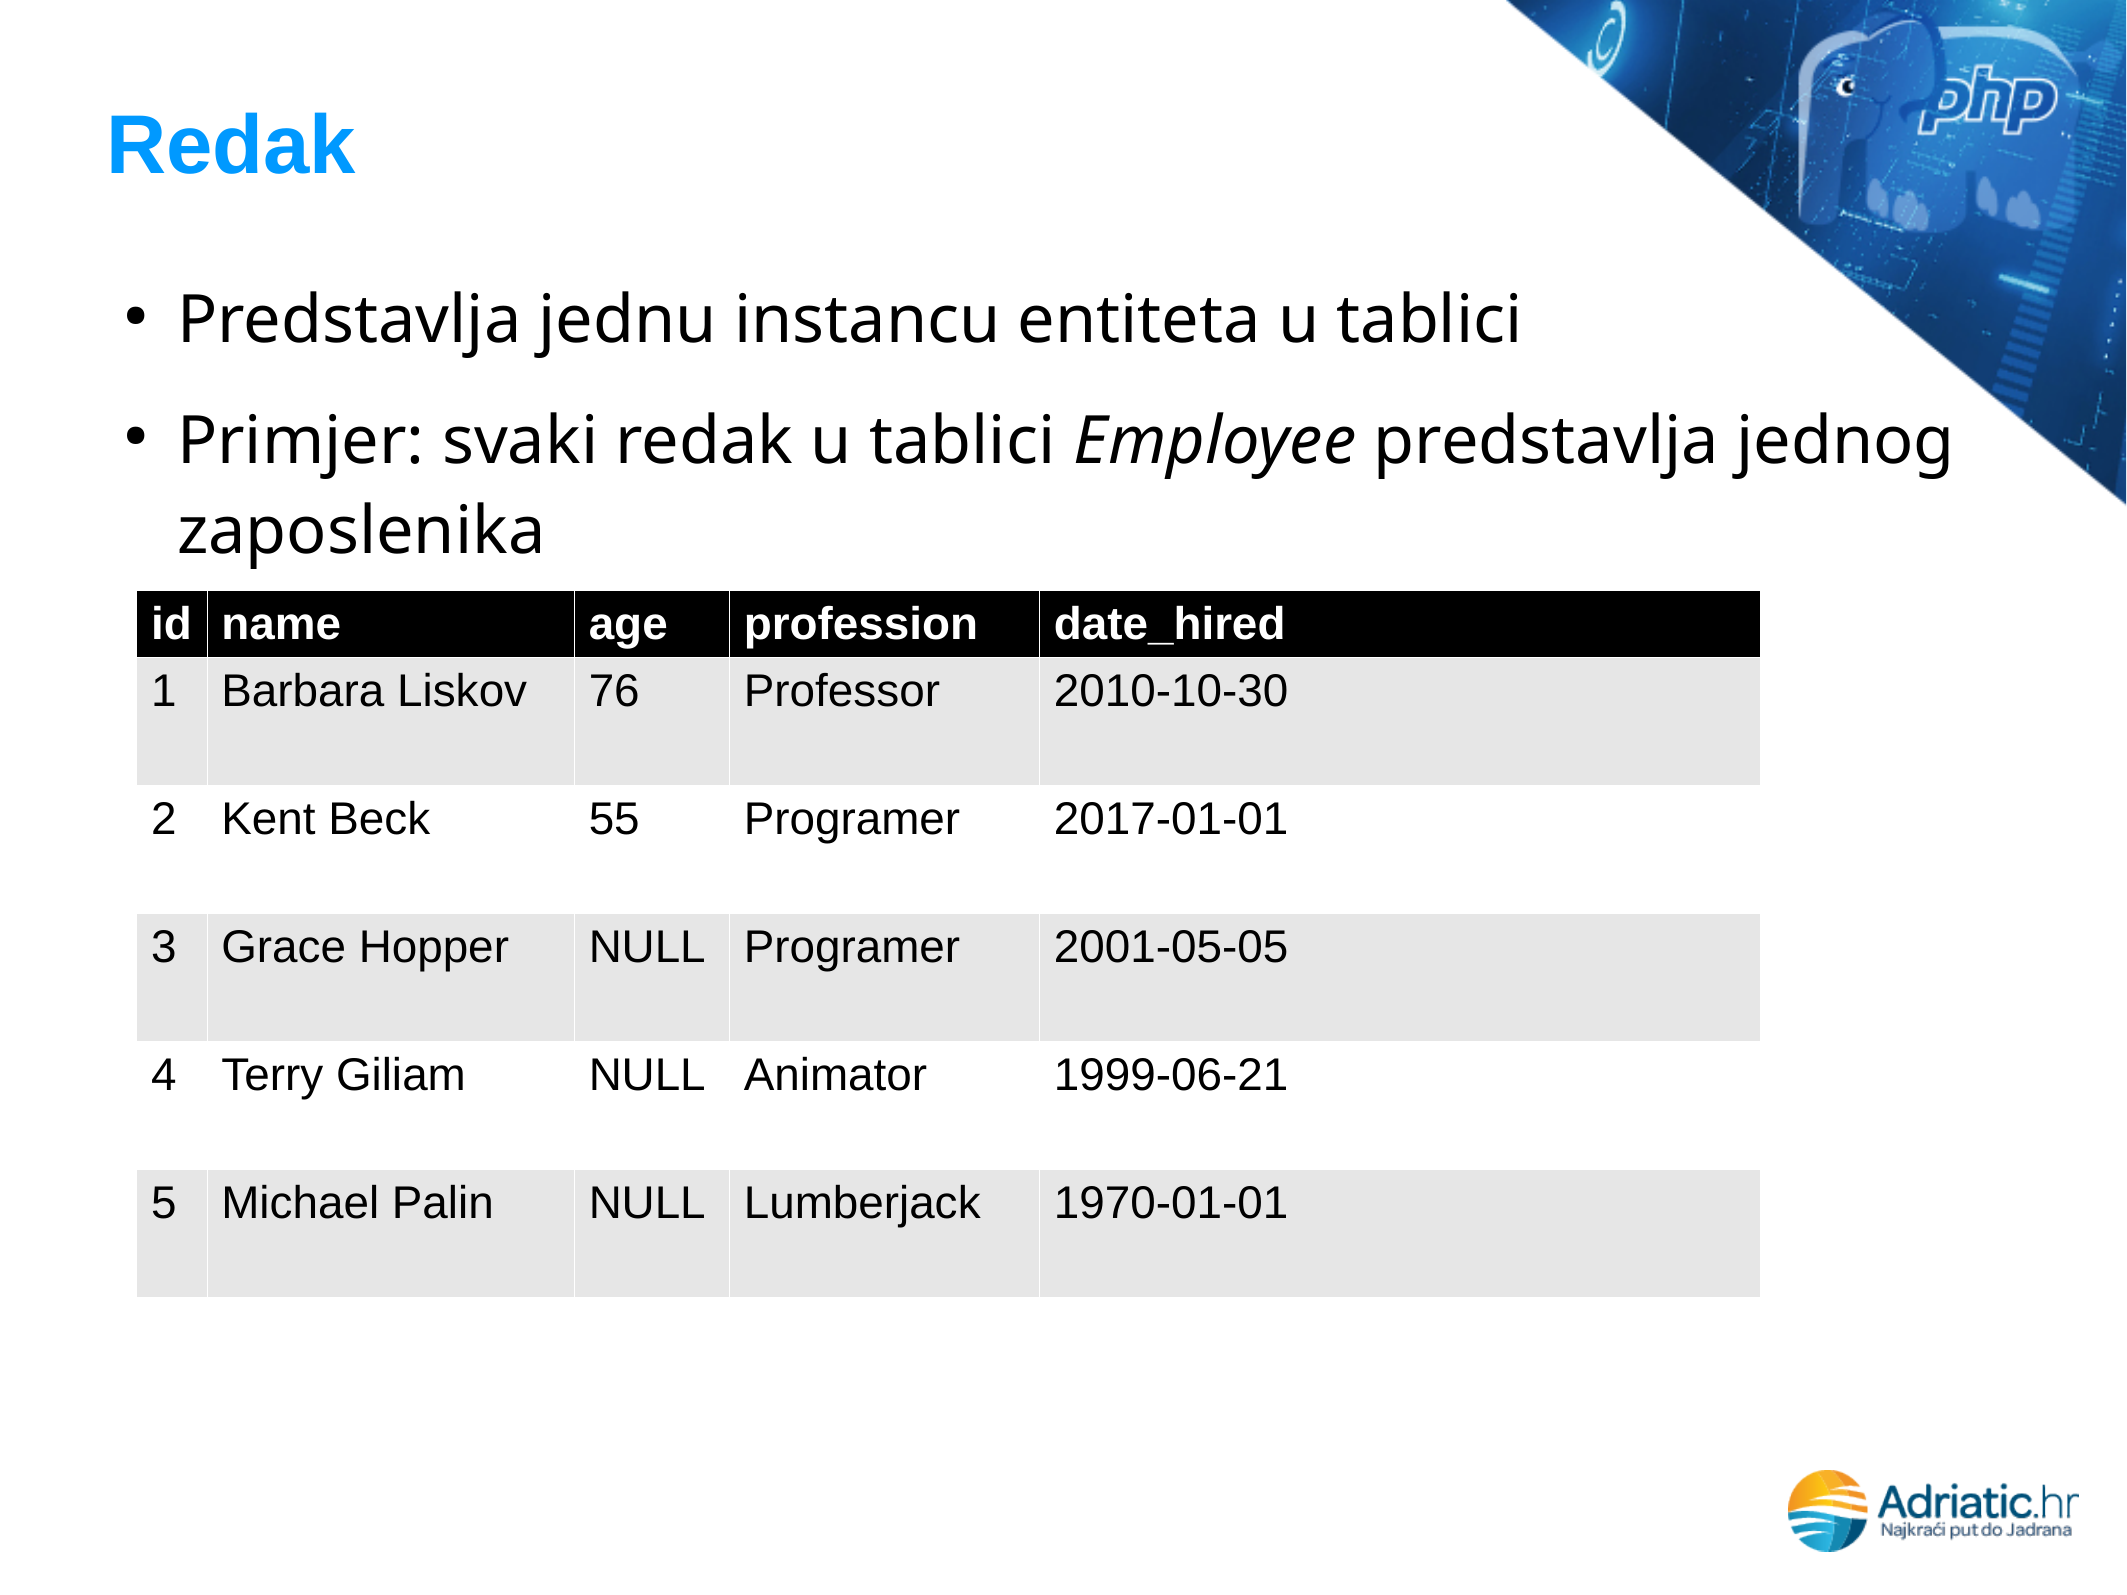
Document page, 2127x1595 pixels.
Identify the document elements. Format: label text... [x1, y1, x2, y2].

table_cell Michael Palin [208, 1170, 574, 1297]
table_header id [137, 591, 207, 657]
table_cell 2017-01-01 [1040, 786, 1760, 913]
table_cell Terry Giliam [208, 1042, 574, 1169]
table_cell Barbara Liskov [208, 658, 574, 785]
picture [1788, 1470, 2079, 1552]
table_cell Lumberjack [730, 1170, 1039, 1297]
table_cell NULL [575, 1170, 729, 1297]
table_cell NULL [575, 914, 729, 1041]
table_header name [208, 591, 574, 657]
table_header age [575, 591, 729, 657]
table_cell 55 [575, 786, 729, 913]
table_cell Kent Beck [208, 786, 574, 913]
table_cell Professor [730, 658, 1039, 785]
table_cell 3 [137, 914, 207, 1041]
table_cell 1 [137, 658, 207, 785]
table_cell 1999-06-21 [1040, 1042, 1760, 1169]
table_cell 2001-05-05 [1040, 914, 1760, 1041]
table_cell NULL [575, 1042, 729, 1169]
table_cell Animator [730, 1042, 1039, 1169]
title Redak [106, 70, 1630, 219]
table_cell Programer [730, 914, 1039, 1041]
table_cell Grace Hopper [208, 914, 574, 1041]
table_cell Programer [730, 786, 1039, 913]
table_cell 2010-10-30 [1040, 658, 1760, 785]
list Predstavlja jednu instancu entiteta u tablici Primjer: svaki redak u tablici Employee predstavlja jednog zaposlenika [106, 271, 2020, 1453]
table_header date_hired [1040, 591, 1760, 657]
table_cell 1970-01-01 [1040, 1170, 1760, 1297]
table_cell 4 [137, 1042, 207, 1169]
table_cell 2 [137, 786, 207, 913]
table_cell 5 [137, 1170, 207, 1297]
table_cell 76 [575, 658, 729, 785]
table_header profession [730, 591, 1039, 657]
picture [1505, 0, 2127, 625]
